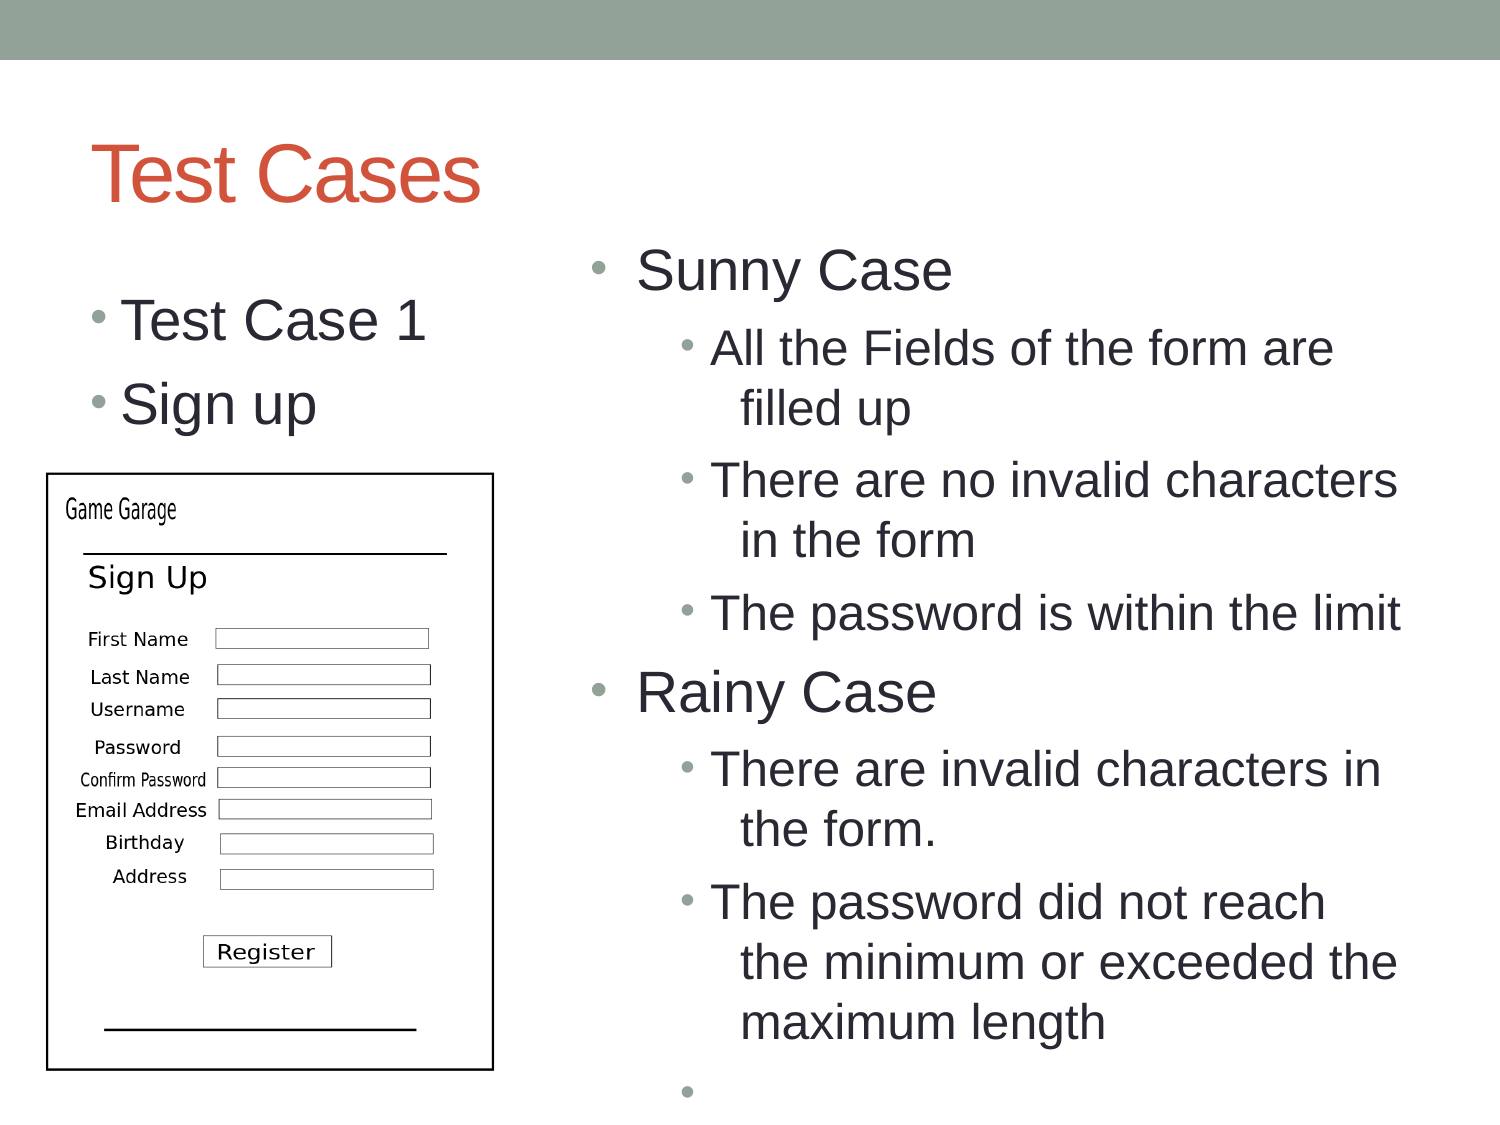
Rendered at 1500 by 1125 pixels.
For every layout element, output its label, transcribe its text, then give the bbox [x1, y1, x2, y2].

title Test Cases [75, 87, 1426, 251]
list Test Case 1 Sign up [75, 274, 550, 1049]
list Sunny Case All the Fields of the form are filled up There are no invalid characters in the form The password is within the limit Rainy Case There are invalid characters in the form. The password did not reach the minimum or exceeded the maximum length [575, 224, 1426, 1125]
picture [37, 450, 501, 1104]
